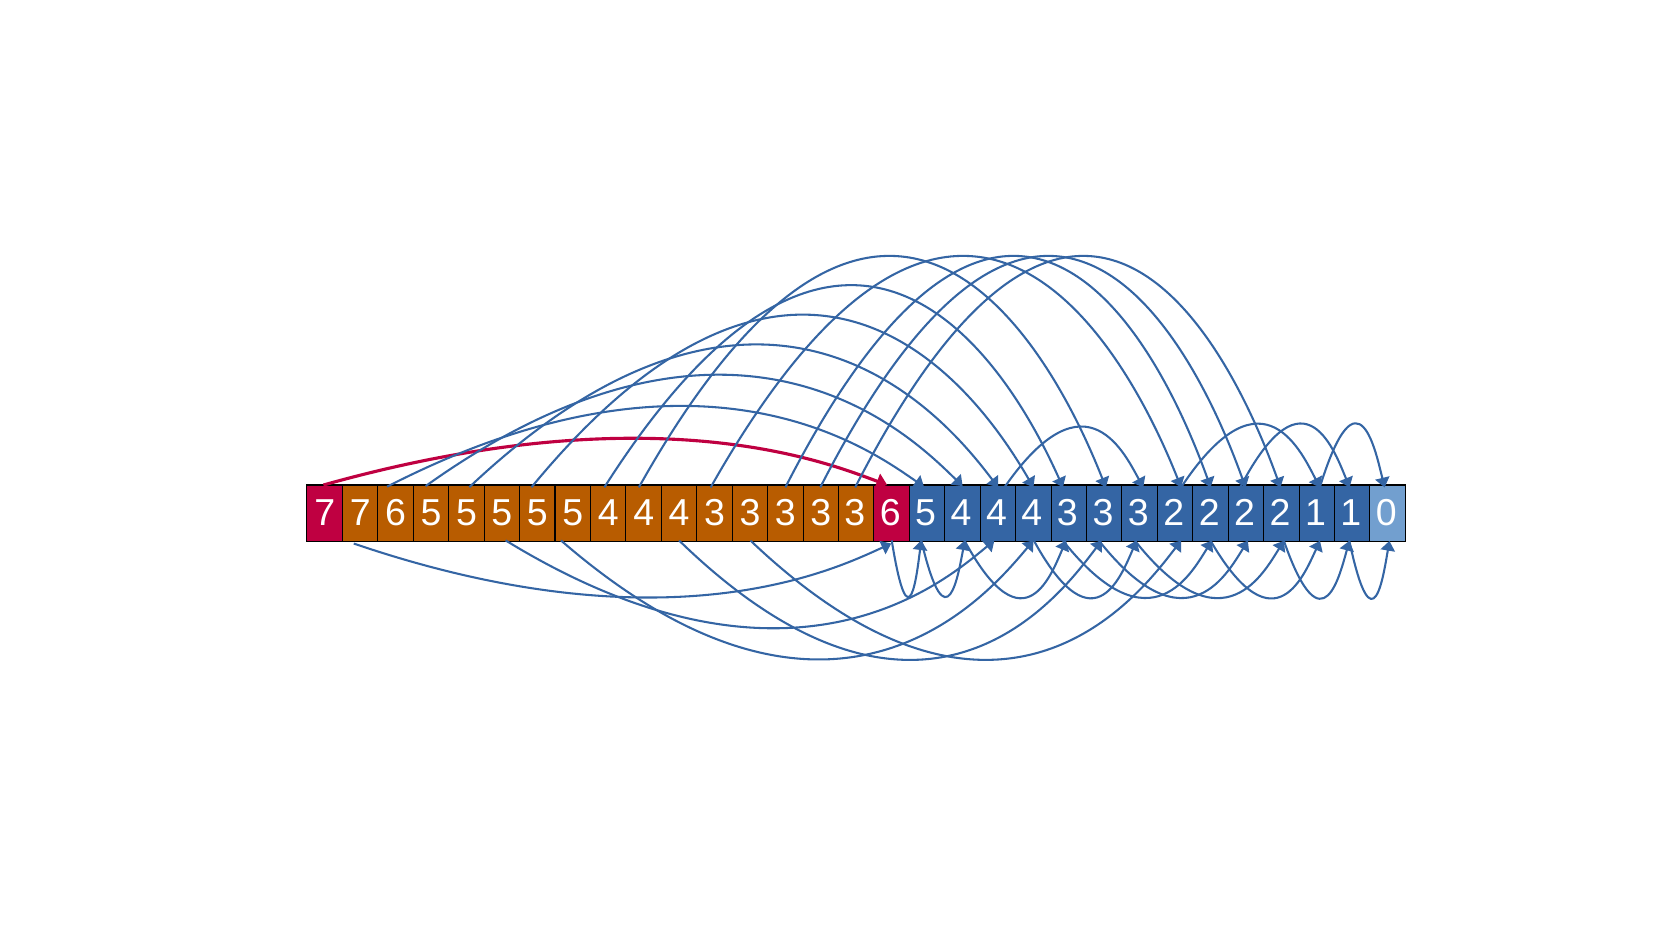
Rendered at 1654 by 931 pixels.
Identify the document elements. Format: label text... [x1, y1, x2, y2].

table_header 4 [981, 486, 1015, 541]
table_header 5 [520, 486, 554, 541]
table_header 3 [768, 486, 803, 541]
table_header 3 [839, 486, 873, 541]
table_header 3 [804, 486, 838, 541]
table_header 0 [1370, 486, 1405, 541]
table_header 1 [1335, 486, 1369, 541]
table_header 6 [378, 486, 413, 541]
table_header 2 [1158, 486, 1192, 541]
table_header 3 [1052, 486, 1086, 541]
table_header 4 [626, 486, 661, 541]
table_header 3 [733, 486, 767, 541]
table_header 4 [662, 486, 696, 541]
table_header 5 [910, 486, 944, 541]
table_header 5 [556, 486, 590, 541]
table_header 5 [449, 486, 484, 541]
table_header 4 [1016, 486, 1051, 541]
table_header 6 [874, 486, 909, 541]
table_header 2 [1264, 486, 1299, 541]
table_header 5 [414, 486, 448, 541]
table_header 7 [343, 486, 377, 541]
table_header 4 [945, 486, 980, 541]
table_header 1 [1300, 486, 1334, 541]
table_header 3 [1087, 486, 1121, 541]
table_header 3 [697, 486, 732, 541]
table_header 2 [1229, 486, 1263, 541]
table_header 4 [591, 486, 625, 541]
table_header 5 [485, 486, 519, 541]
table_header 3 [1122, 486, 1157, 541]
table_header 2 [1193, 486, 1228, 541]
table_header 7 [307, 486, 342, 541]
